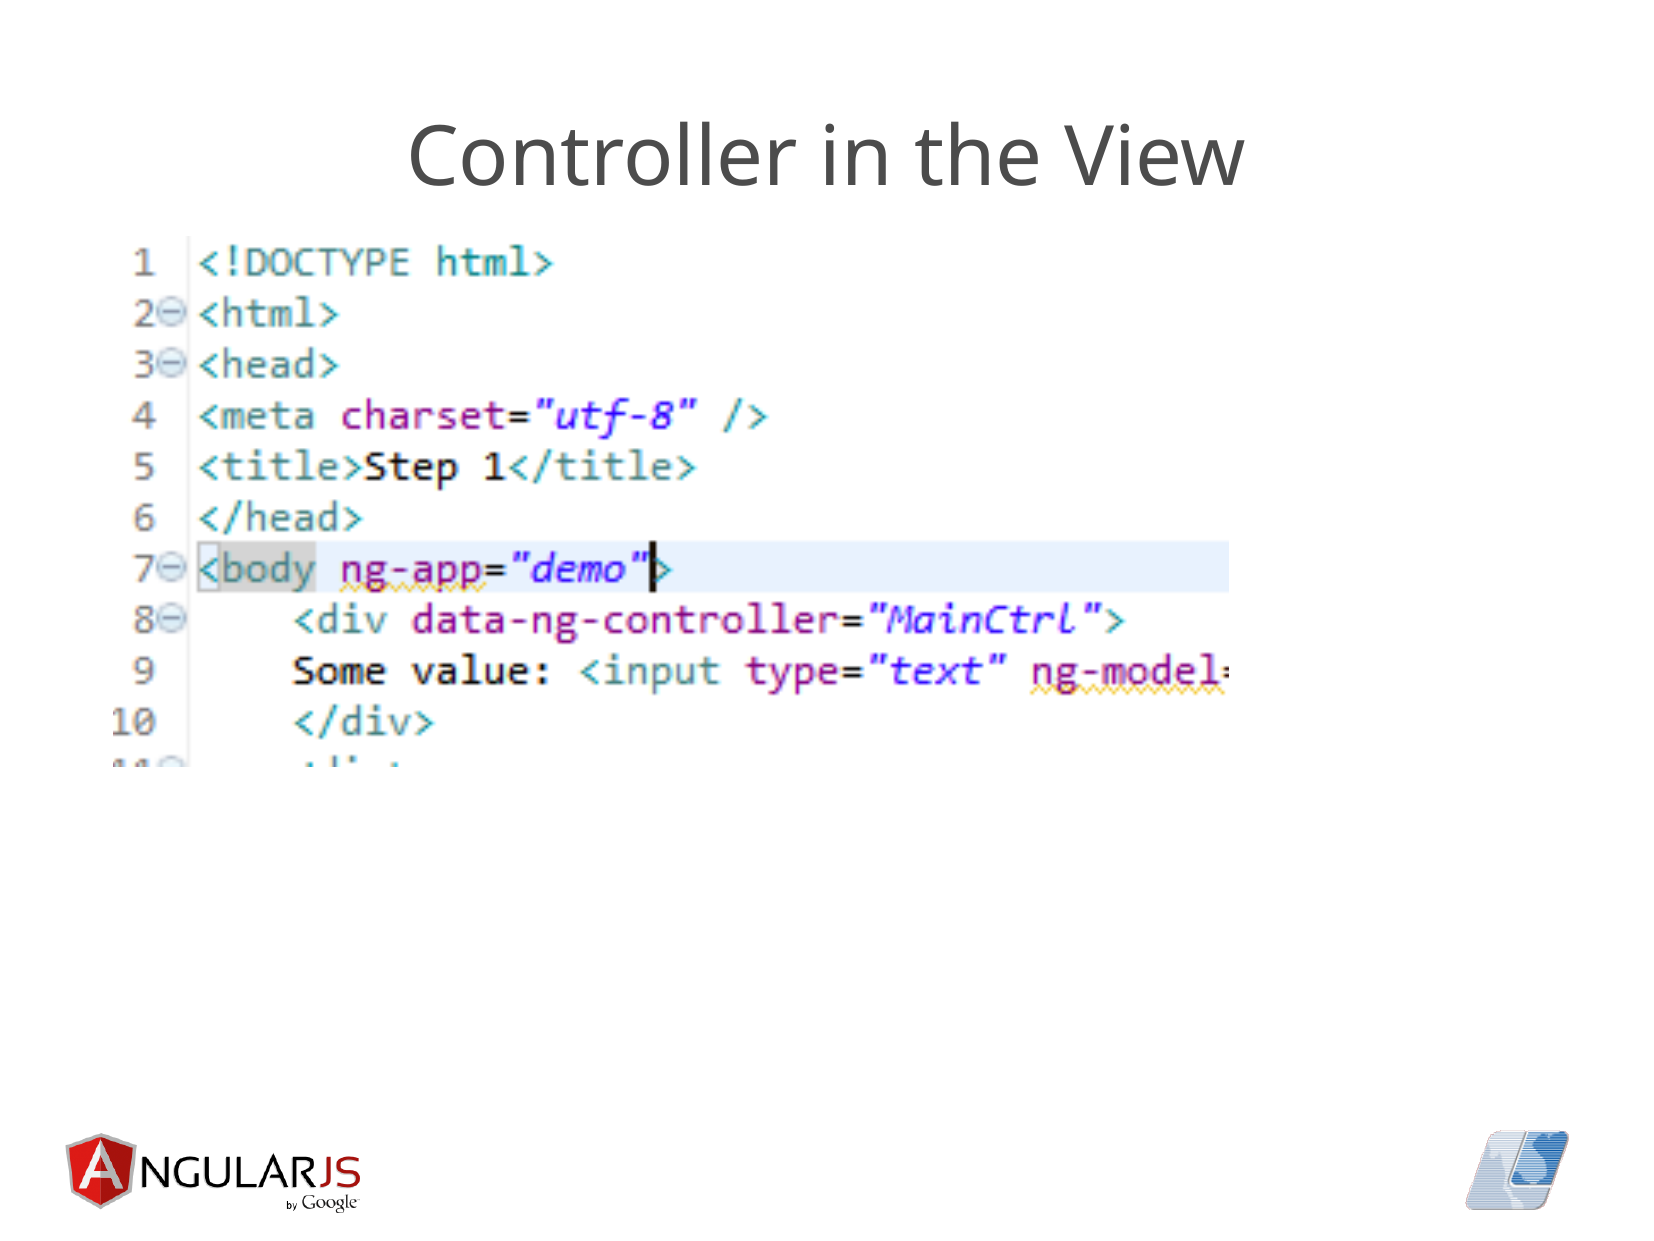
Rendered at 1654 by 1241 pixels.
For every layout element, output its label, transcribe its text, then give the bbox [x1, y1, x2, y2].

picture [59, 1091, 367, 1241]
picture [113, 236, 1229, 767]
title Controller in the View [82, 49, 1571, 257]
picture [1461, 1129, 1571, 1210]
